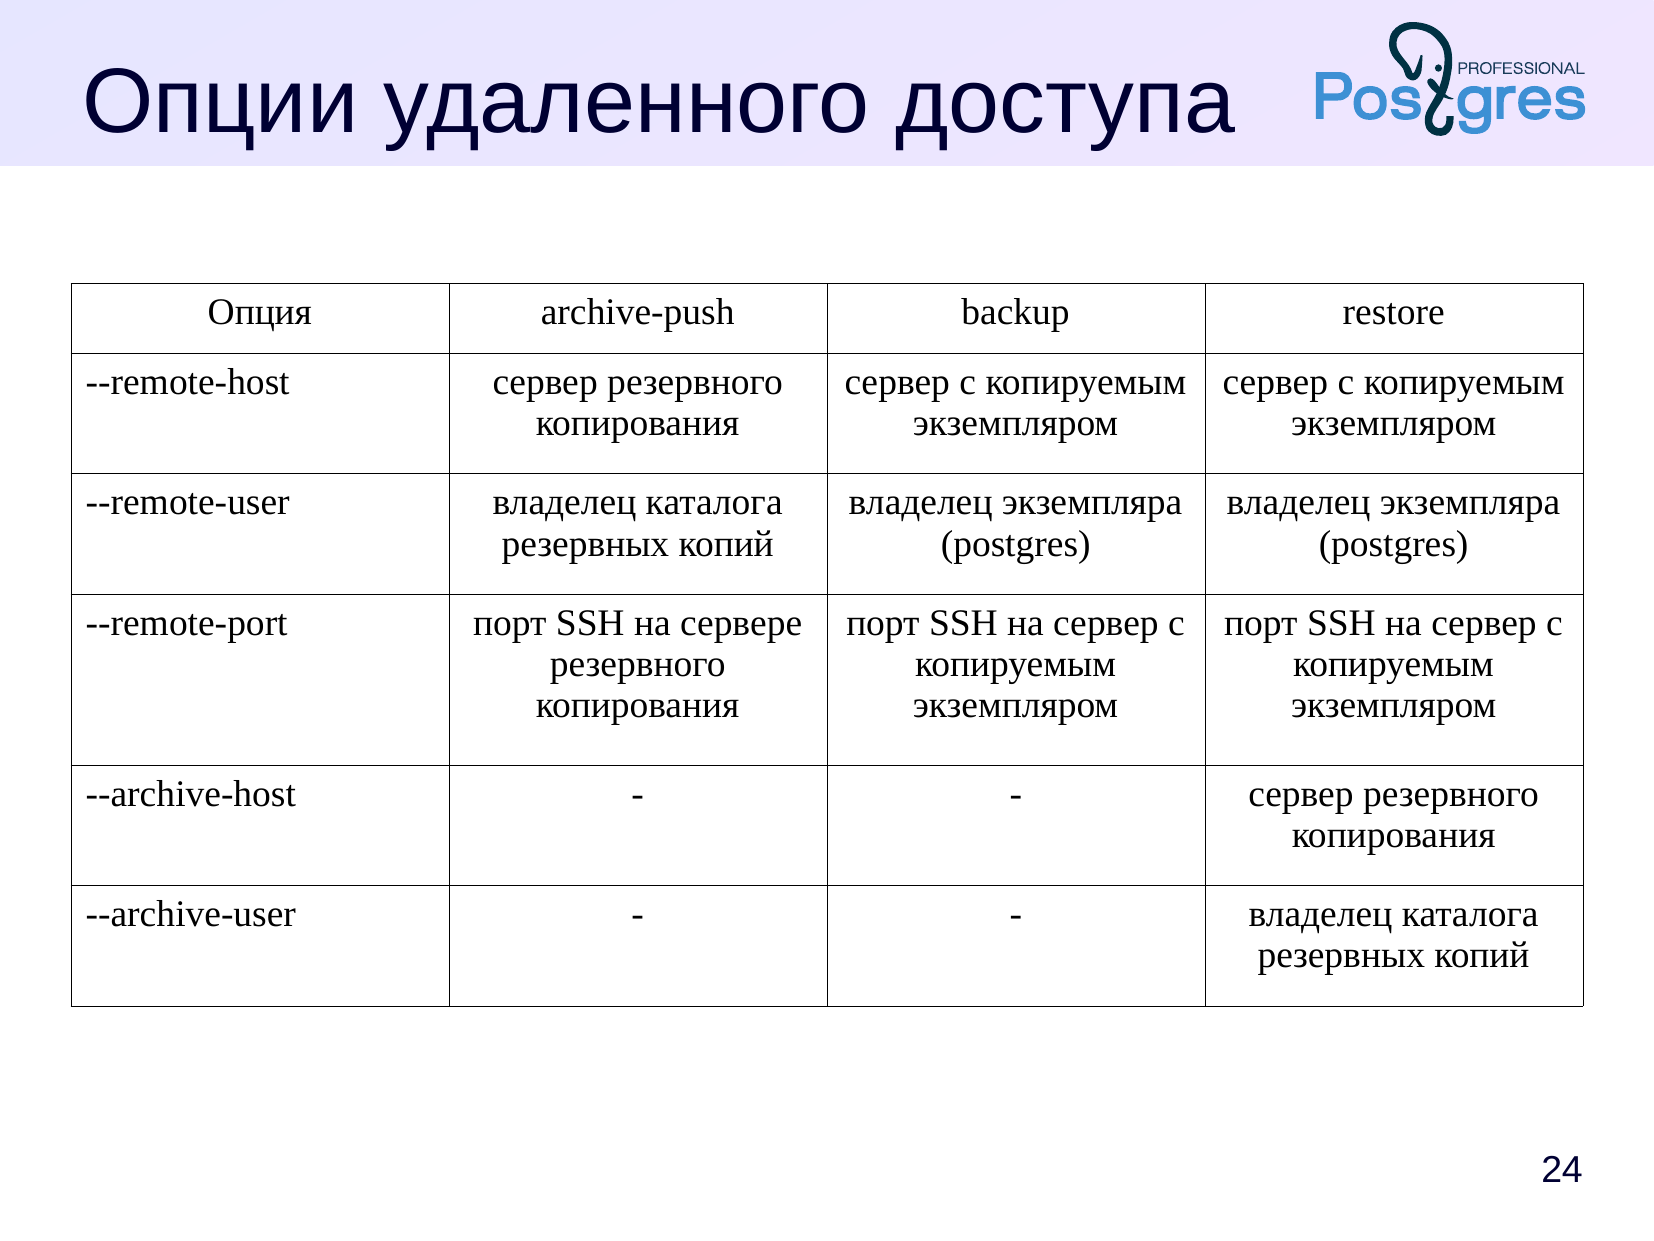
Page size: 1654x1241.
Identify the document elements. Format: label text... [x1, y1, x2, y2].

table_cell сервер резервного копирования [1206, 766, 1583, 885]
table_cell --archive-host [72, 766, 449, 885]
table_cell порт SSH на сервер с копируемым экземпляром [828, 595, 1205, 765]
table_cell --remote-host [72, 354, 449, 473]
table_cell - [828, 766, 1205, 885]
table_cell сервер с копируемым экземпляром [828, 354, 1205, 473]
table_cell --remote-user [72, 474, 449, 594]
table_cell - [450, 886, 827, 1006]
table_cell - [828, 886, 1205, 1006]
table_cell владелец каталога резервных копий [450, 474, 827, 594]
table_cell владелец экземпляра (postgres) [1206, 474, 1583, 594]
table_cell --remote-port [72, 595, 449, 765]
table_cell --archive-user [72, 886, 449, 1006]
table_header archive-push [450, 284, 827, 353]
table_cell порт SSH на сервер с копируемым экземпляром [1206, 595, 1583, 765]
title Опции удаленного доступа [82, 49, 1252, 153]
table_cell сервер резервного копирования [450, 354, 827, 473]
table_cell - [450, 766, 827, 885]
table_header backup [828, 284, 1205, 353]
table_cell владелец экземпляра (postgres) [828, 474, 1205, 594]
table_header restore [1206, 284, 1583, 353]
table_cell сервер с копируемым экземпляром [1206, 354, 1583, 473]
table_cell порт SSH на сервере резервного копирования [450, 595, 827, 765]
table_header Опция [72, 284, 449, 353]
table_cell владелец каталога резервных копий [1206, 886, 1583, 1006]
